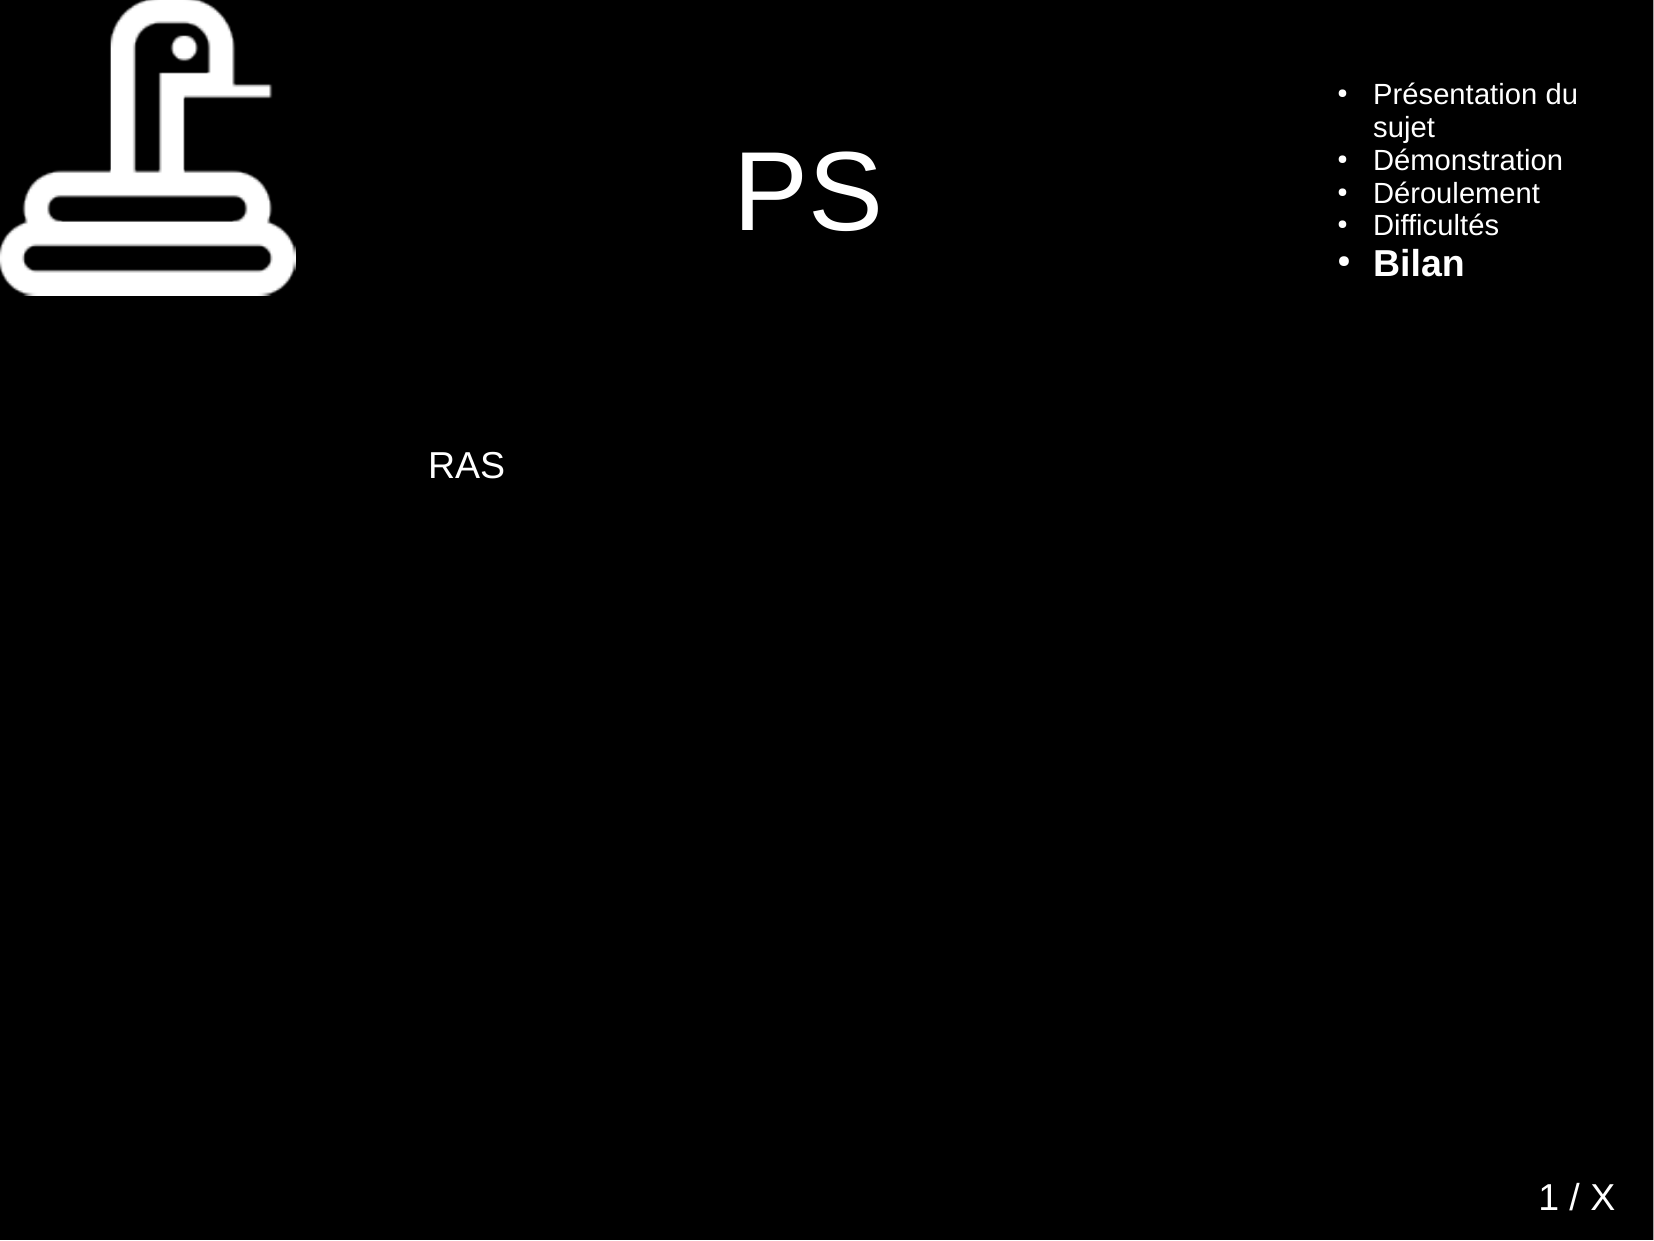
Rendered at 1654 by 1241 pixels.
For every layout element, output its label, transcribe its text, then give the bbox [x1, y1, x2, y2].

text_box Présentation du sujet Démonstration Déroulement Difficultés Bilan [1322, 70, 1654, 334]
title PS [295, 88, 1322, 296]
text_box 1 / X [1523, 1169, 1654, 1241]
picture [0, 0, 296, 296]
text_box RAS [413, 437, 1465, 620]
